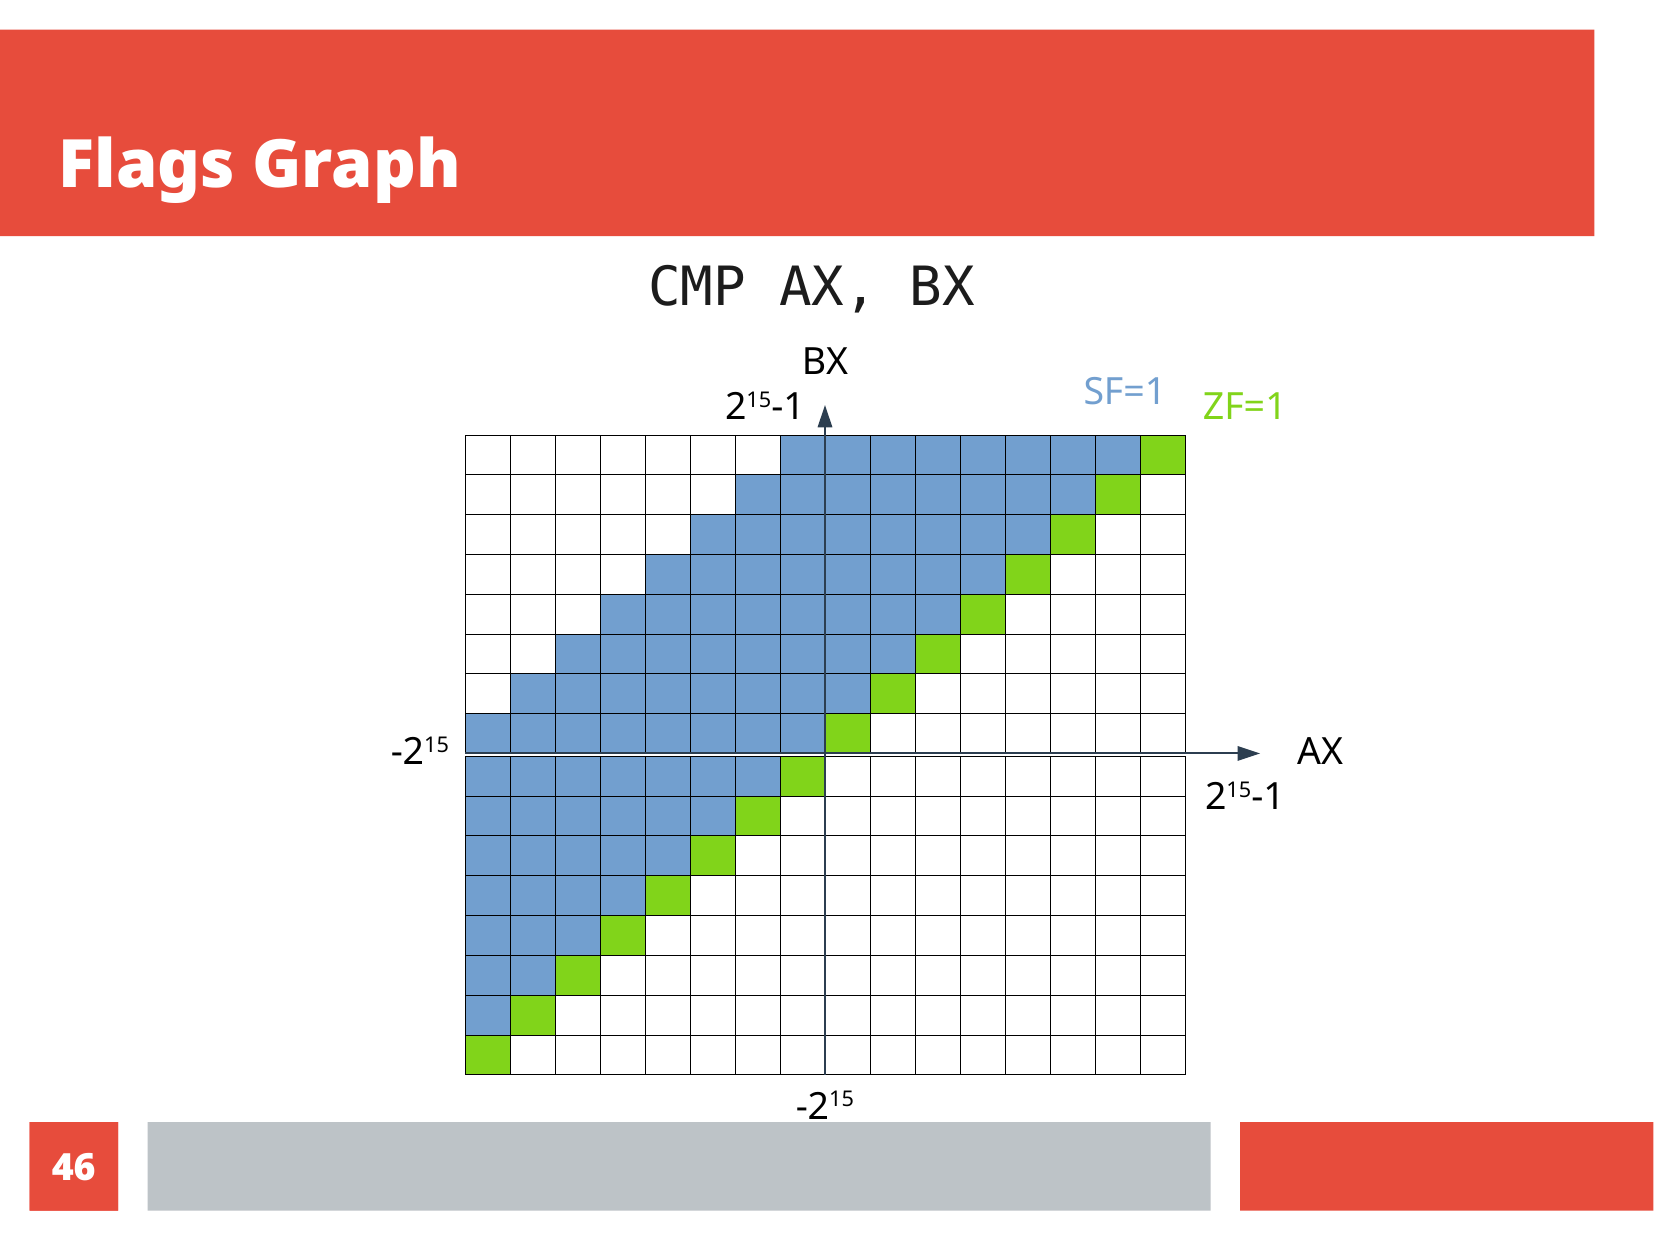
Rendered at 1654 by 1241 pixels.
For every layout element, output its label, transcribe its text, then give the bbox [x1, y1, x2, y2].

text_box 215-1 [1200, 765, 1291, 826]
text_box [826, 435, 1186, 752]
text_box SF=1 [1080, 360, 1171, 421]
text_box [465, 435, 824, 752]
text_box BX [780, 330, 871, 391]
title Flags Graph [59, 59, 1595, 207]
text_box [465, 756, 824, 1075]
text_box AX [1275, 720, 1366, 781]
text_box -215 [780, 1074, 871, 1135]
text_box ZF=1 [1200, 375, 1291, 436]
list CMP AX, BX [59, 255, 1565, 351]
text_box 215-1 [720, 375, 811, 436]
text_box -215 [375, 720, 466, 781]
